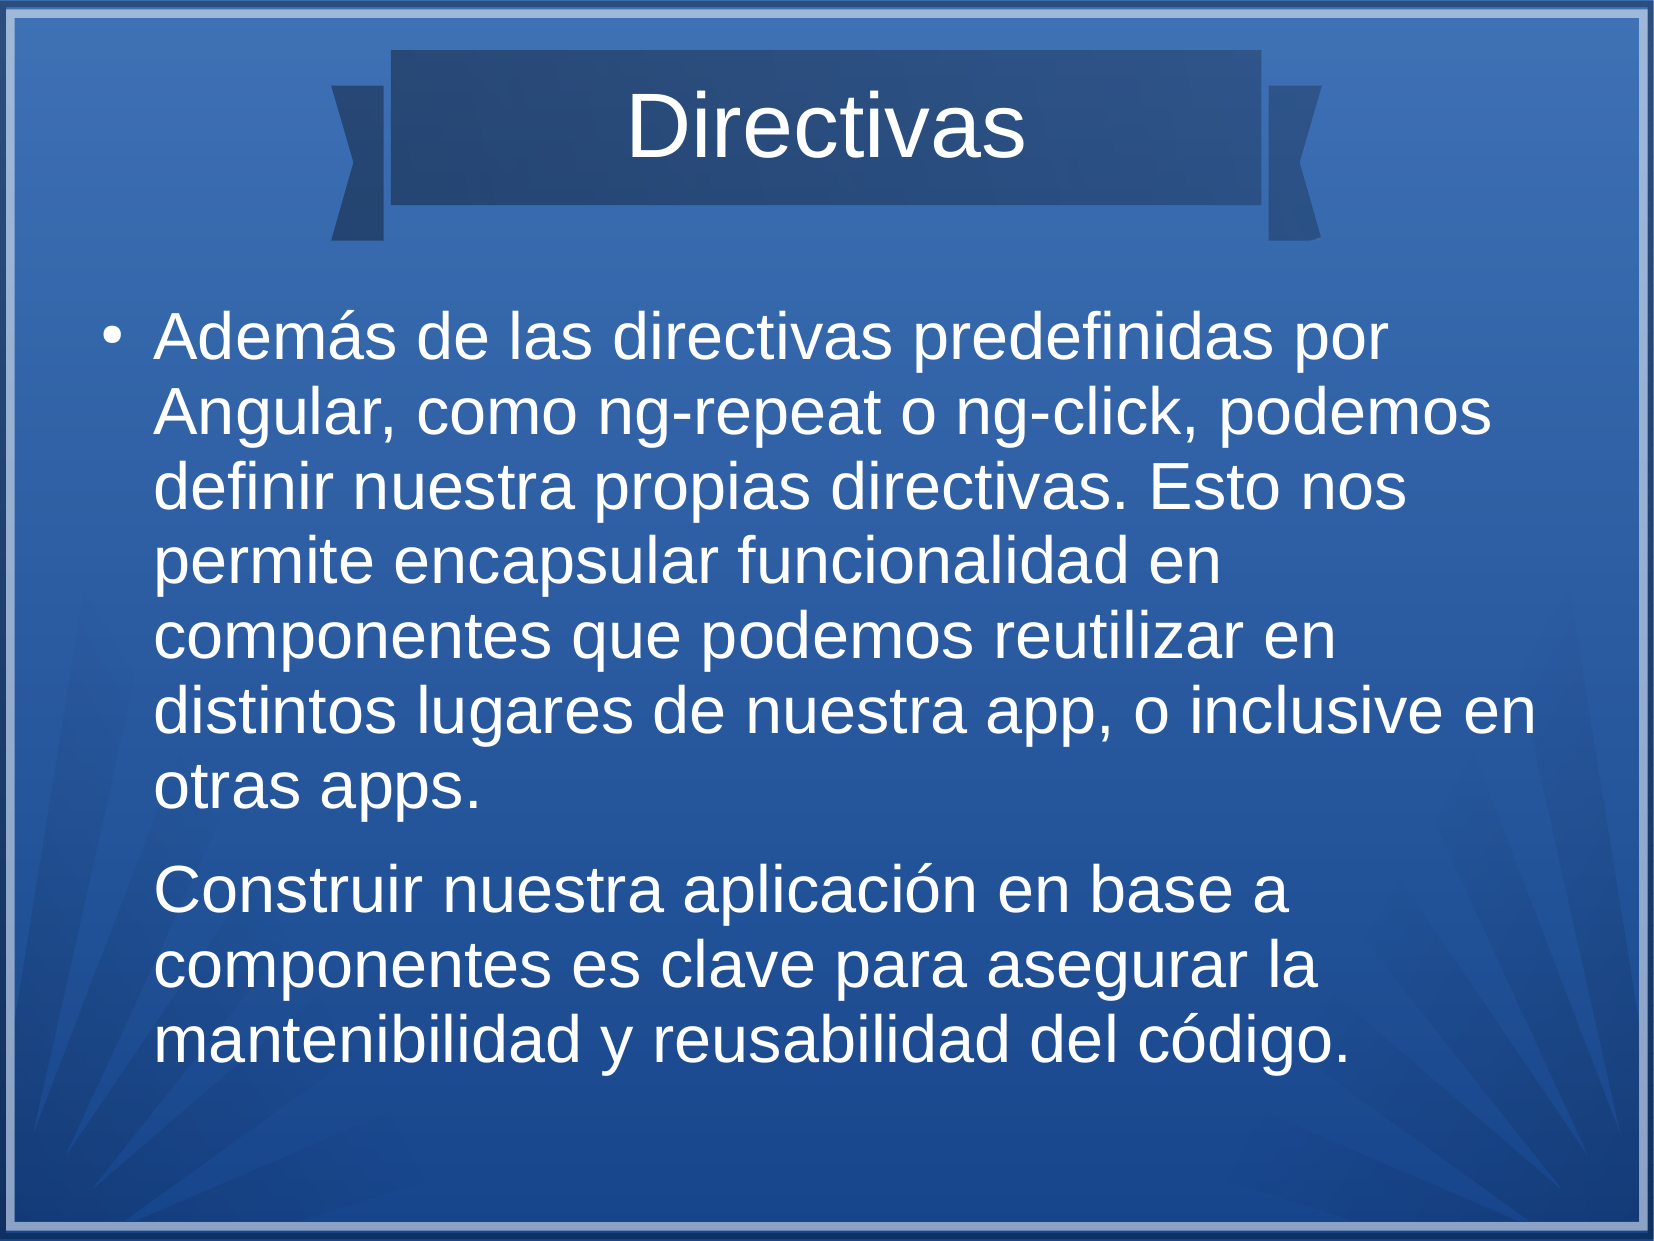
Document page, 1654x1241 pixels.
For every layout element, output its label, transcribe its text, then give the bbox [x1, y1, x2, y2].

list Además de las directivas predefinidas por Angular, como ng-repeat o ng-click, podemos definir nuestra propias directivas. Esto nos permite encapsular funcionalidad en componentes que podemos reutilizar en distintos lugares de nuestra app, o inclusive en otras apps. Construir nuestra aplicación en base a componentes es clave para asegurar la mantenibilidad y reusabilidad del código. [82, 299, 1571, 1241]
title Directivas [389, 47, 1264, 205]
